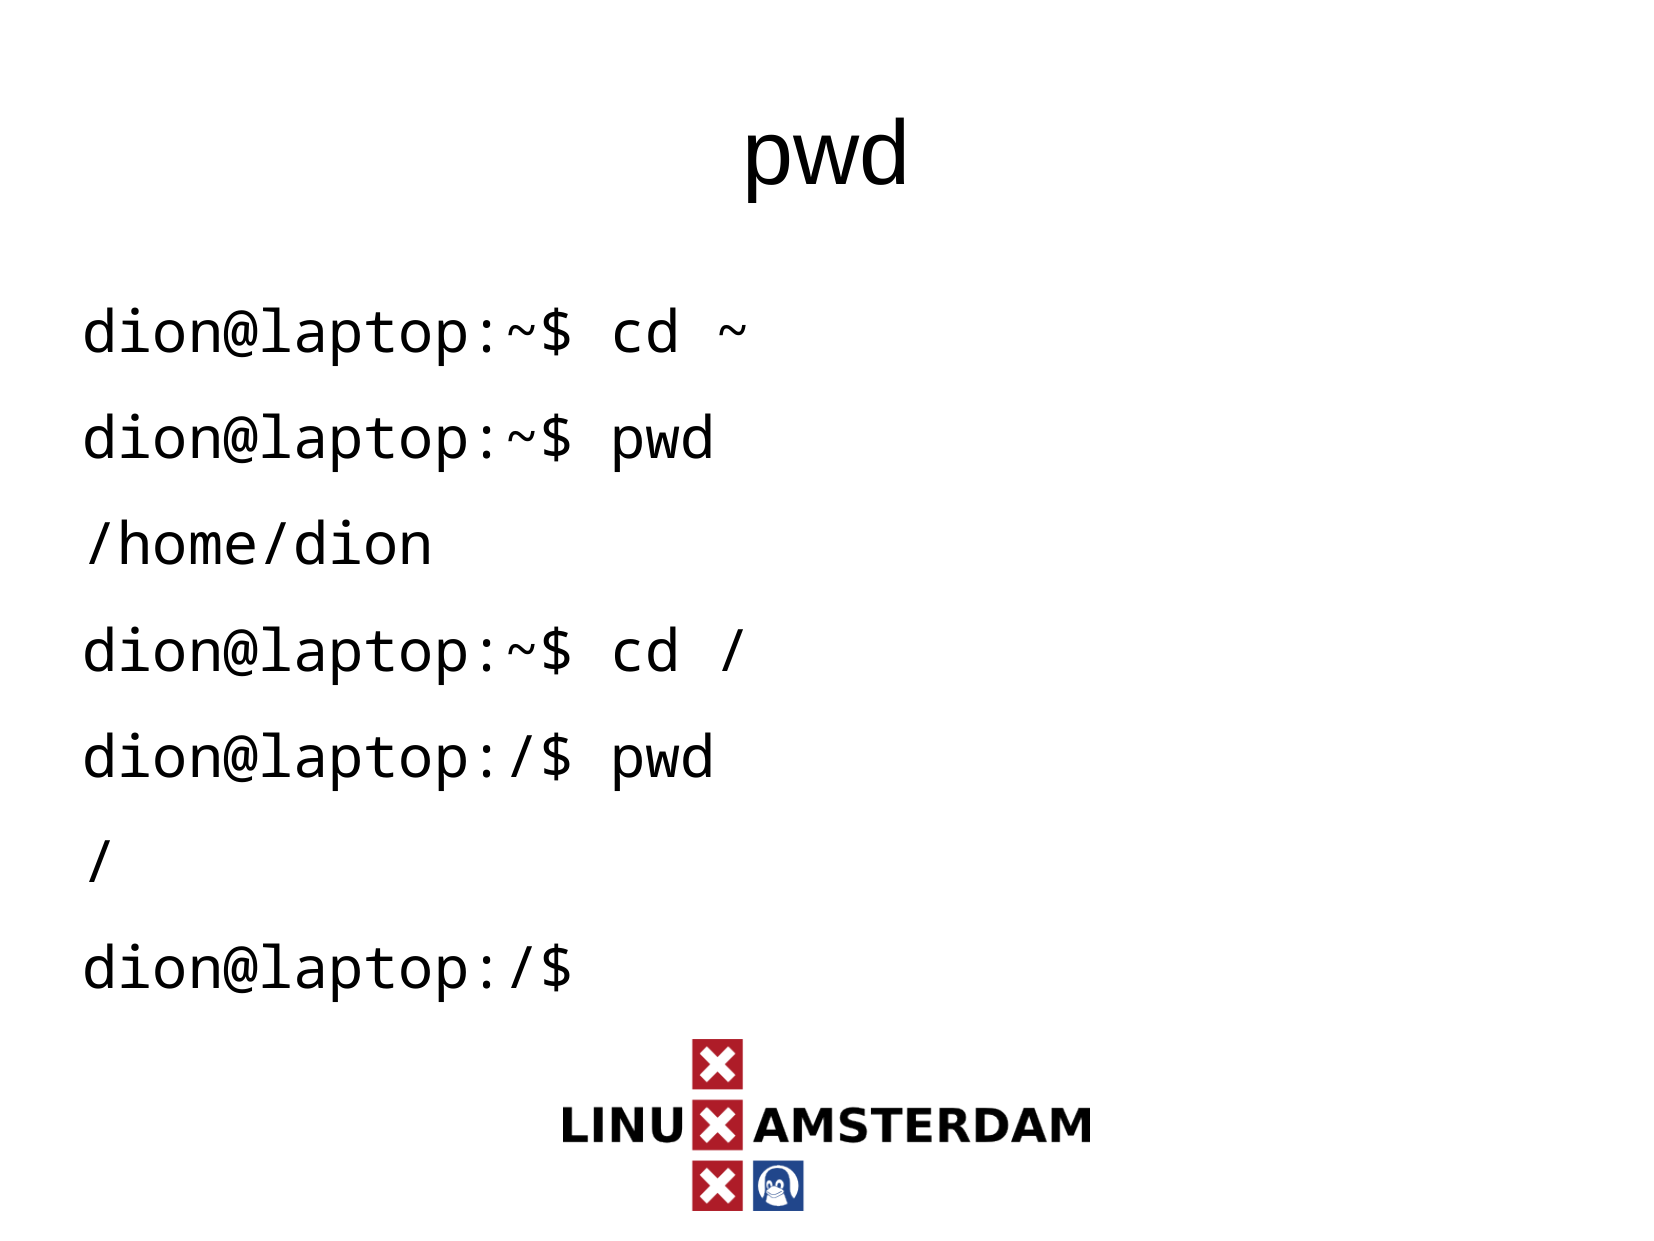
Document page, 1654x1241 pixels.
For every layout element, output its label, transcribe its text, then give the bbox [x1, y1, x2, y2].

title pwd [82, 49, 1571, 257]
picture [563, 1039, 1090, 1211]
list dion@laptop:~$ cd ~ dion@laptop:~$ pwd /home/dion dion@laptop:~$ cd / dion@laptop:/$ pwd / dion@laptop:/$ [82, 290, 1571, 1010]
